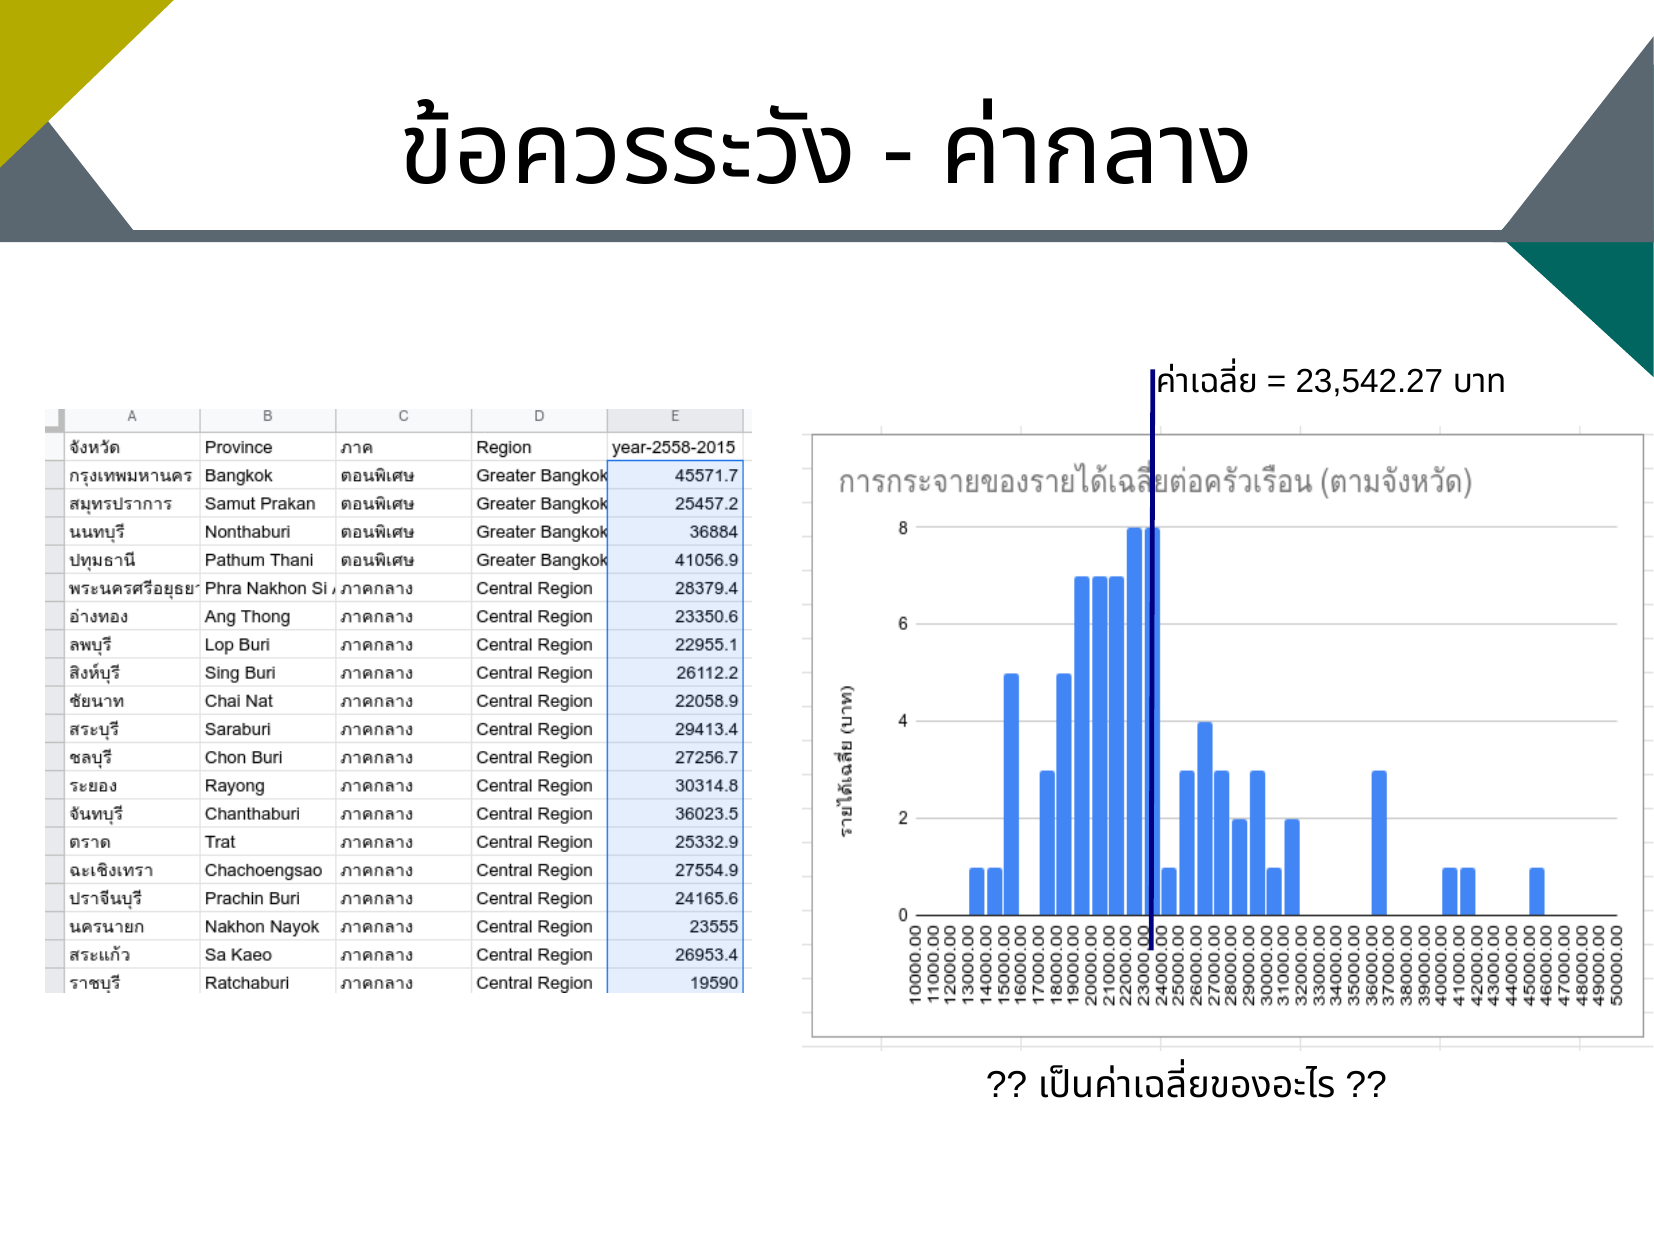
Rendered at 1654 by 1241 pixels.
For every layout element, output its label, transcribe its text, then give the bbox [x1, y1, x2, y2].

title ข้อควรระวัง - ค่ากลาง [82, 49, 1571, 257]
picture [802, 426, 1654, 1051]
text_box ค่าเฉลี่ย = 23,542.27 บาท [1141, 350, 1610, 514]
picture [45, 409, 752, 994]
text_box ?? เป็นค่าเฉลี่ยของอะไร ?? [971, 1050, 1469, 1140]
